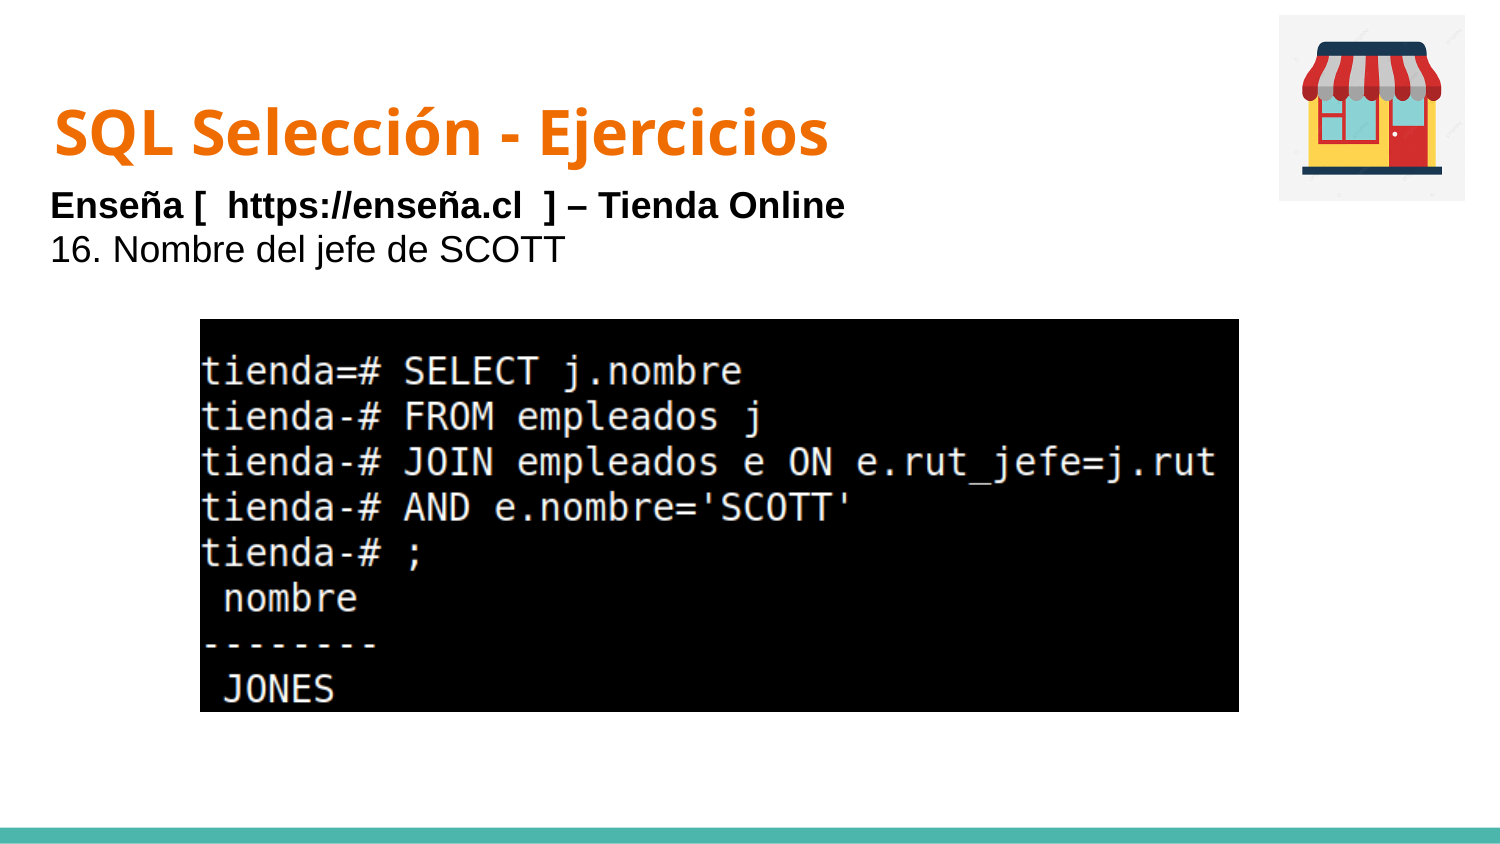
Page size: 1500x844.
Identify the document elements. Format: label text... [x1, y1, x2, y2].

picture [200, 319, 1239, 712]
title SQL Selección - Ejercicios [39, 72, 1279, 177]
text_box Enseña [ https://enseña.cl ] – Tienda Online [35, 177, 1323, 220]
picture [1279, 15, 1465, 201]
text_box 16. Nombre del jefe de SCOTT [35, 220, 1453, 320]
